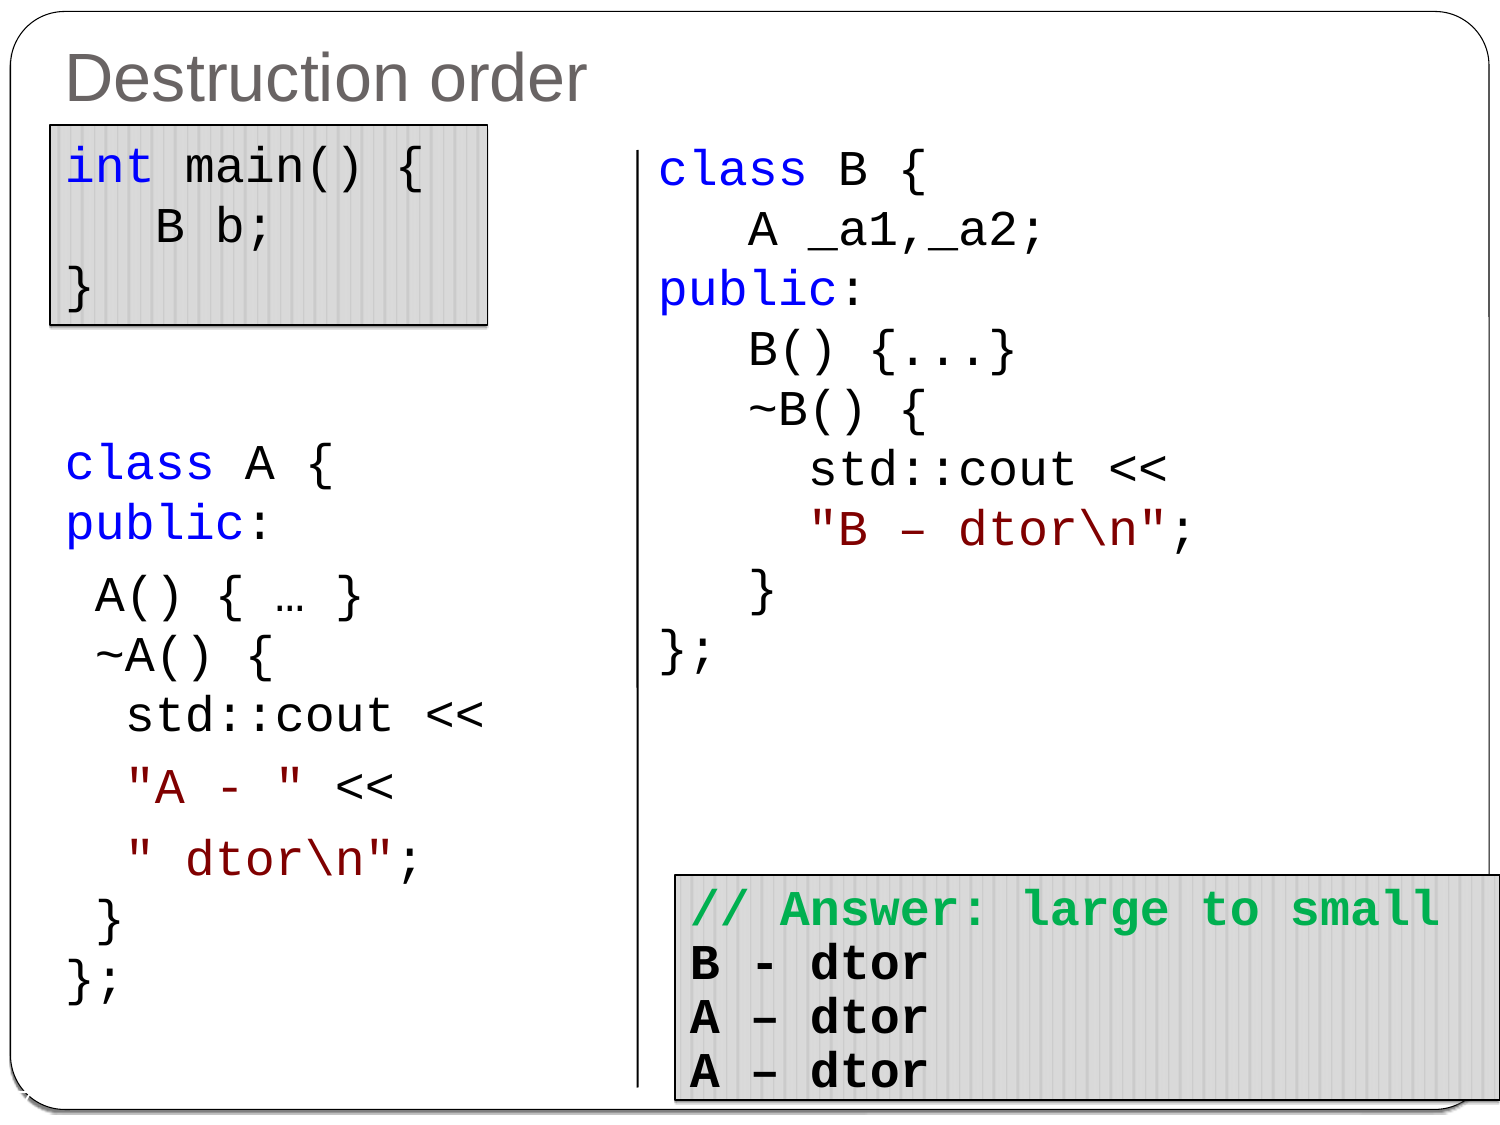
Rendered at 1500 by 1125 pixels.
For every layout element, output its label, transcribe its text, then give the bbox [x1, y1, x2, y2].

text_box class B { A _a1,_a2; public: B() {...} ~B() { std::cout << "B – dtor\n"; } }; [627, 112, 1426, 698]
title Destruction order [50, 24, 1450, 130]
list class A { public: A() { … } ~A() { std::cout << "A - " << " dtor\n"; } }; [50, 350, 706, 1113]
slide_number <number> [0, 1074, 50, 1125]
text_box // Answer: large to small B - dtor A – dtor A – dtor [674, 874, 1500, 1100]
text_box int main() { B b; } [49, 125, 488, 325]
